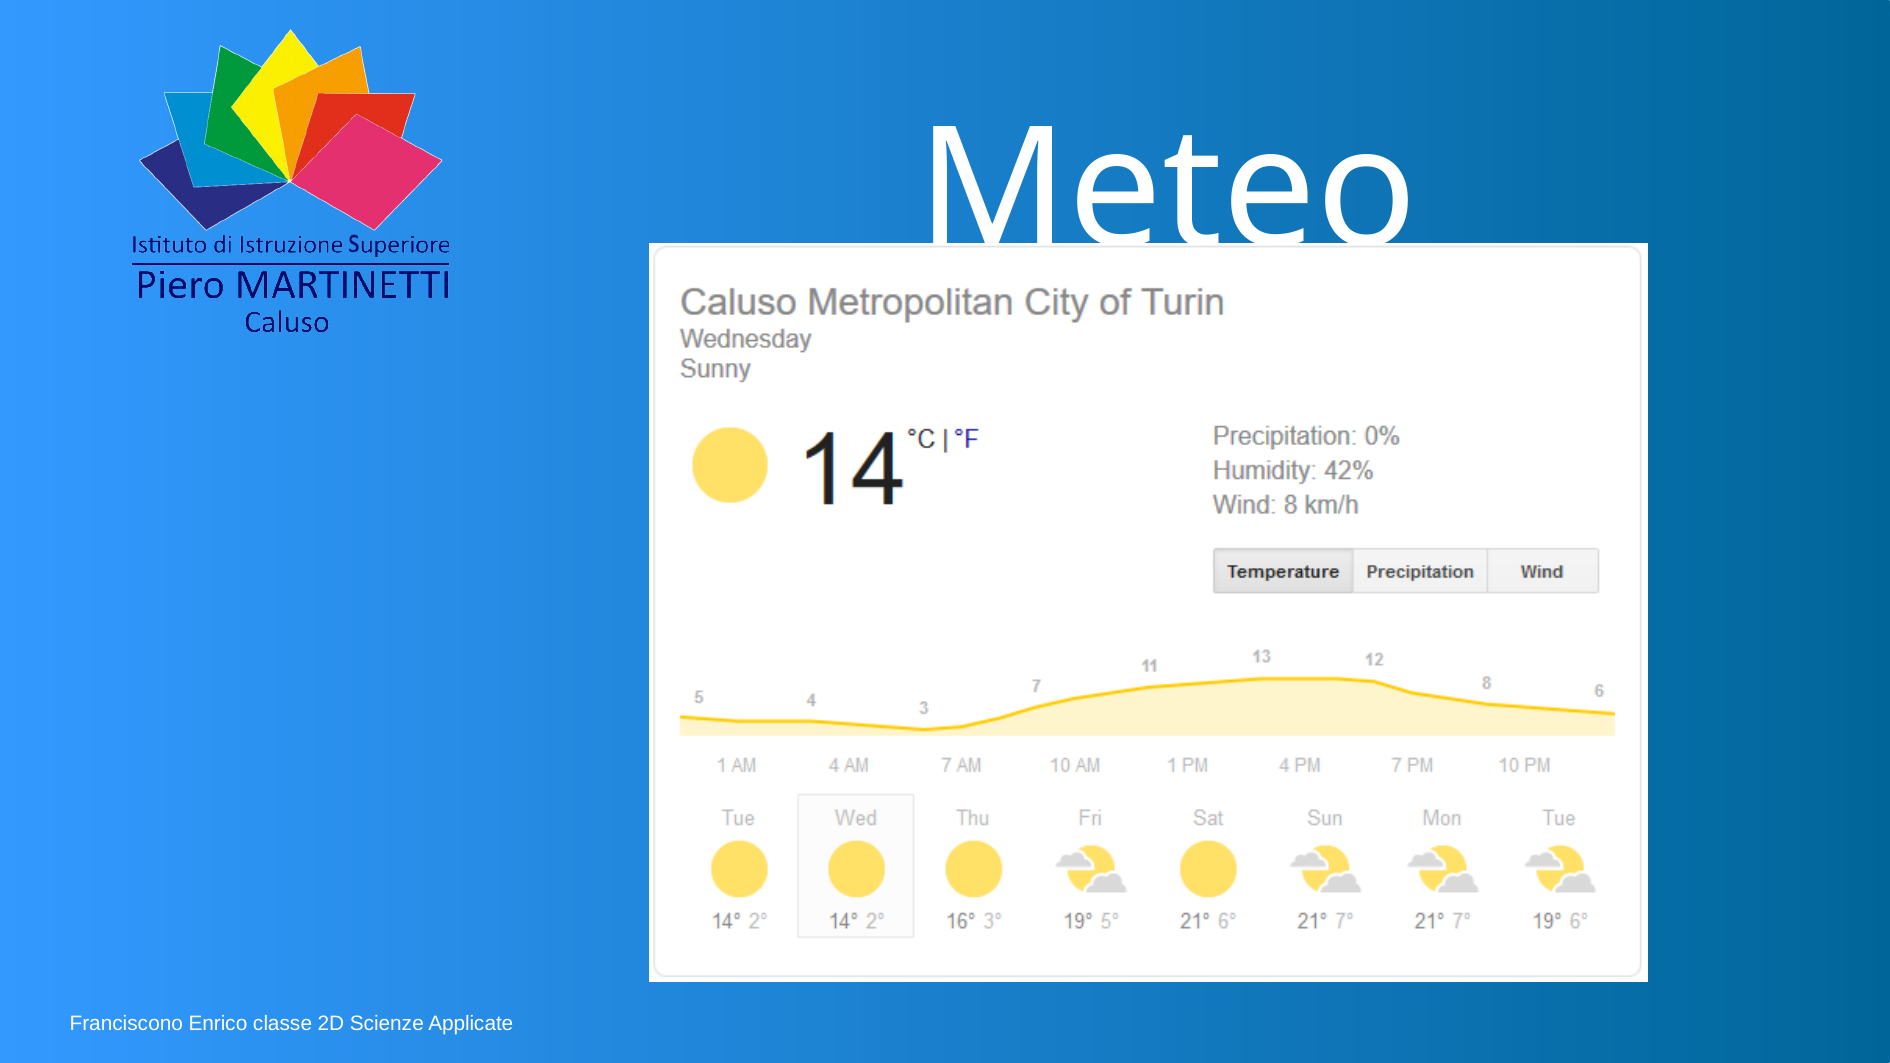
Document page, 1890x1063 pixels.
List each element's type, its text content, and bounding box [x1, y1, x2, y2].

picture [0, 23, 591, 355]
text_box Meteo [591, 59, 1760, 268]
picture [649, 243, 1648, 982]
text_box Franciscono Enrico classe 2D Scienze Applicate [54, 1004, 628, 1063]
